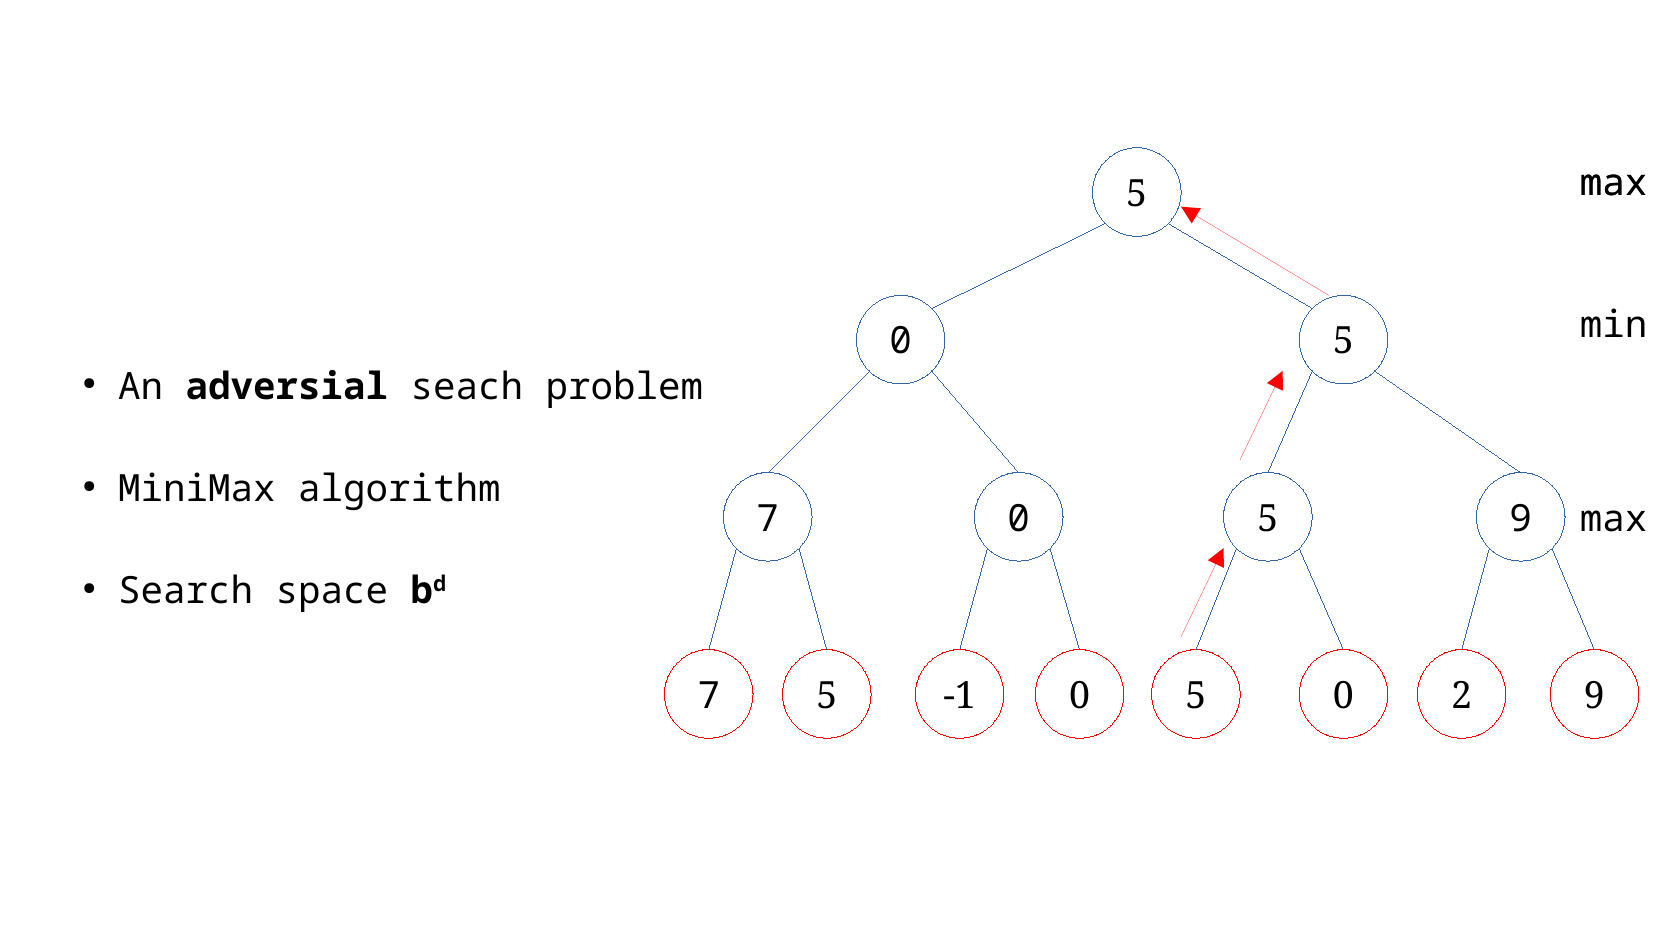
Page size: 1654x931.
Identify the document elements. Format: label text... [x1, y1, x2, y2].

text_box 0 [856, 295, 945, 384]
text_box 2 [1417, 649, 1506, 739]
text_box 0 [974, 472, 1064, 562]
text_box 5 [1151, 649, 1241, 739]
text_box 5 [1092, 147, 1182, 237]
text_box 9 [1550, 649, 1639, 739]
text_box -1 [915, 649, 1004, 739]
text_box 7 [664, 649, 754, 739]
subtitle An adversial seach problem MiniMax algorithm Search space bd [82, 217, 709, 758]
text_box 9 [1476, 472, 1564, 562]
text_box 7 [723, 472, 813, 562]
text_box 0 [1299, 649, 1388, 739]
text_box 0 [1035, 649, 1124, 739]
text_box max [1564, 483, 1654, 549]
text_box min [1564, 289, 1654, 355]
text_box max [1564, 147, 1654, 213]
text_box 5 [1299, 295, 1388, 384]
text_box 5 [1223, 472, 1313, 562]
text_box 5 [782, 649, 872, 739]
